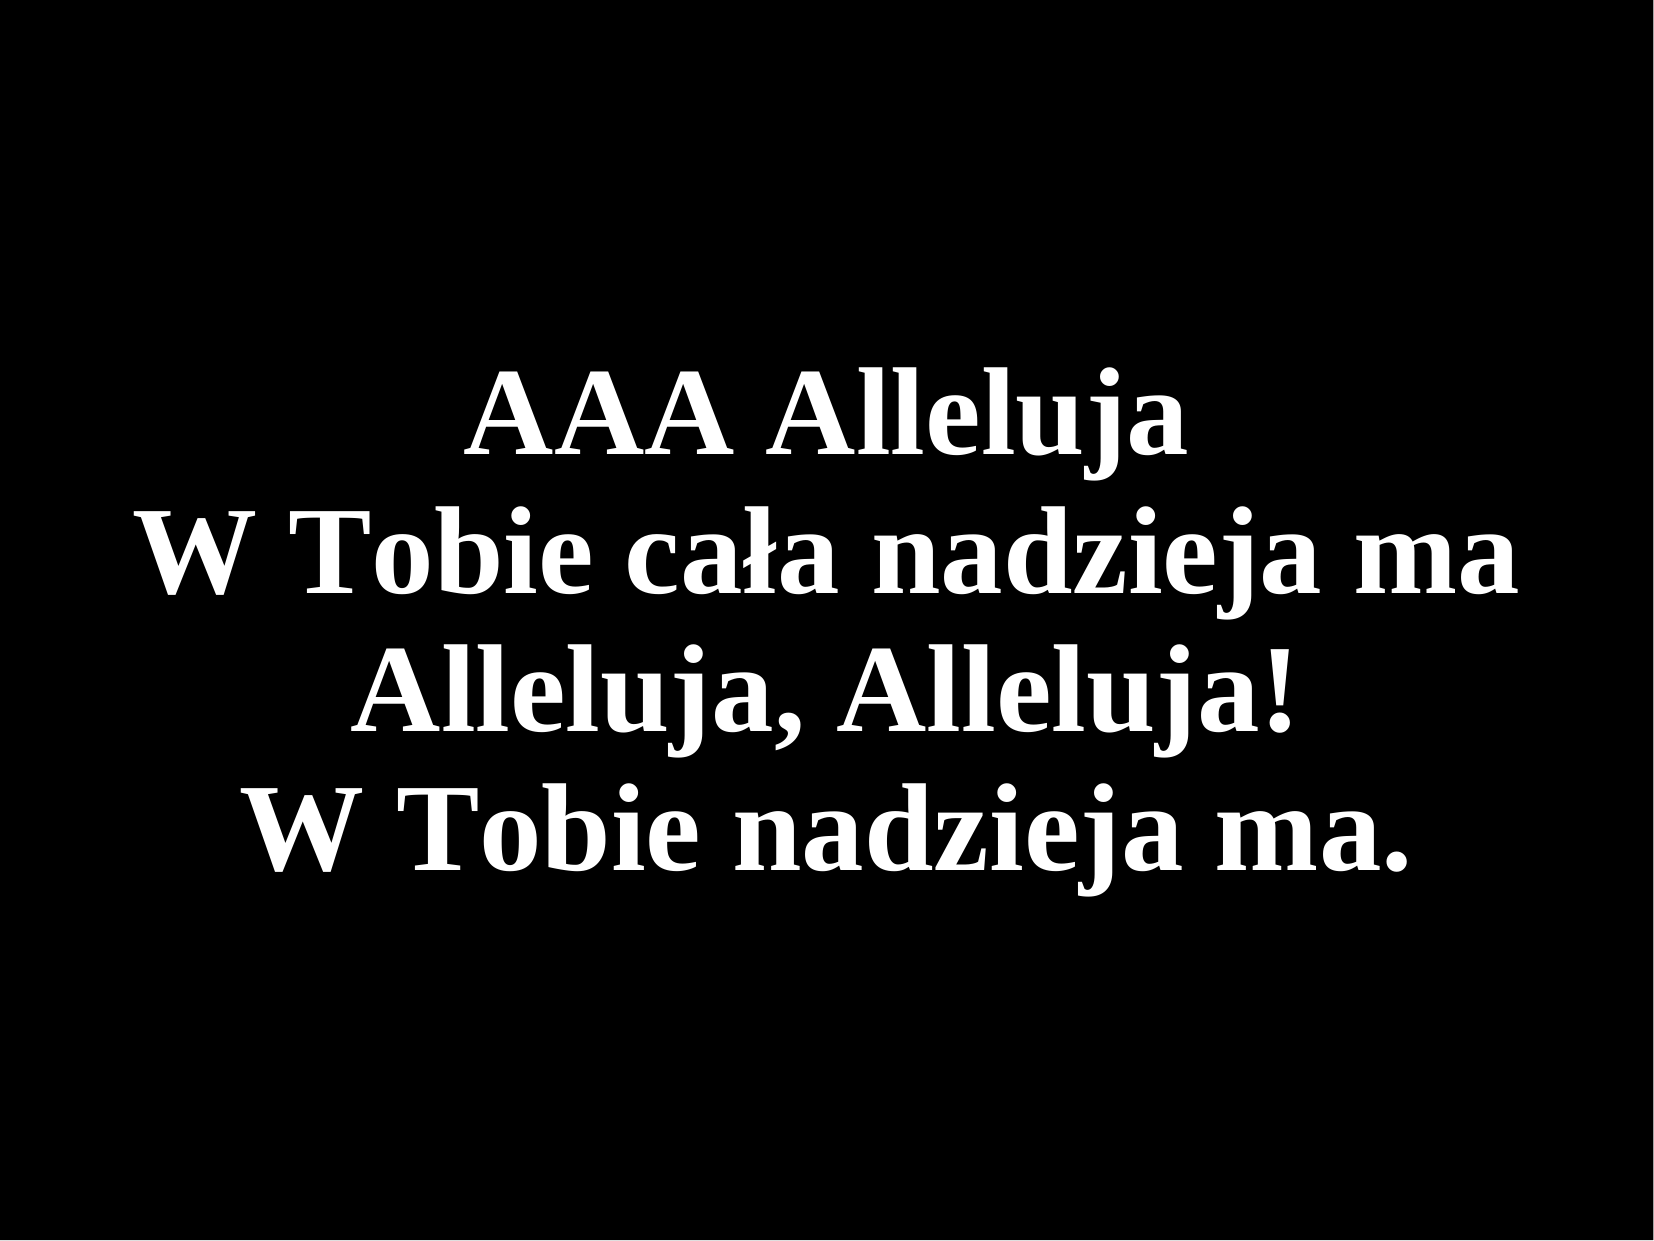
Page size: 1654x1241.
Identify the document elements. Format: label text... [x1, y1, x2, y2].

title AAA Alleluja W Tobie cała nadzieja ma Alleluja, Alleluja! W Tobie nadzieja ma. [0, 0, 1654, 1241]
